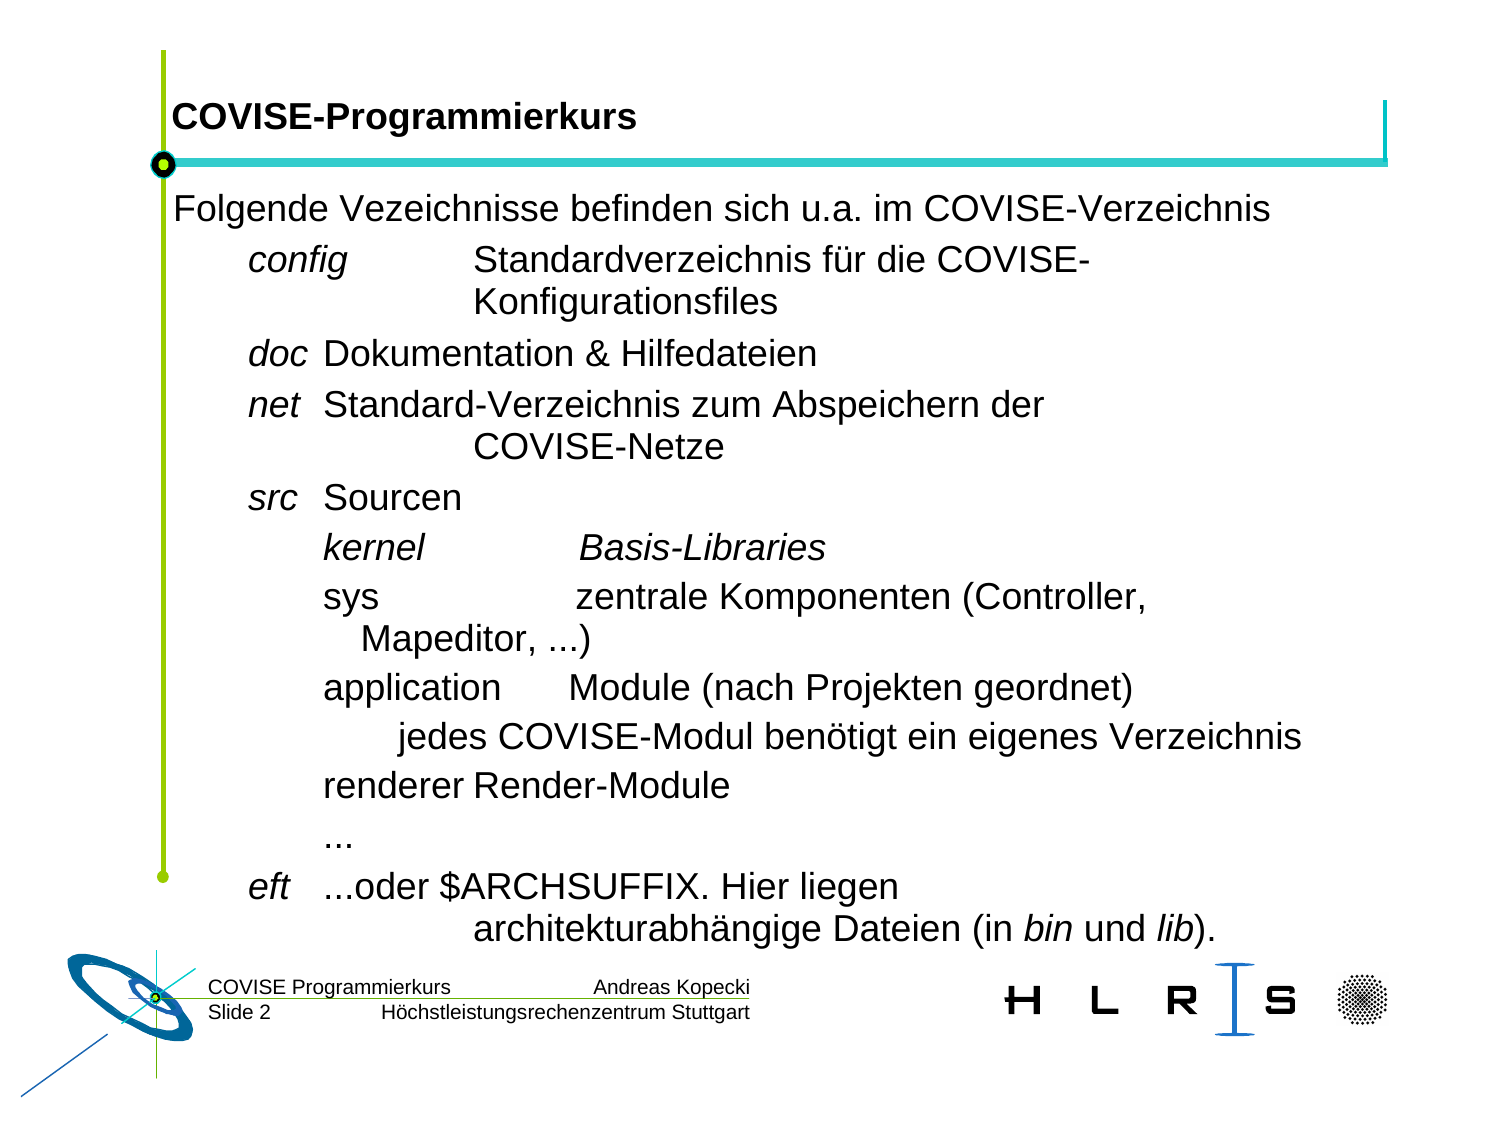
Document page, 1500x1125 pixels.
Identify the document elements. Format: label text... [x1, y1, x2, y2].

title COVISE-Programmierkurs [171, 83, 1386, 149]
list Folgende Vezeichnisse befinden sich u.a. im COVISE-Verzeichnis config Standardverzeichnis für die COVISE- Konfigurationsfiles doc Dokumentation & Hilfedateien net Standard-Verzeichnis zum Abspeichern der COVISE-Netze src Sourcen kernel Basis-Libraries sys zentrale Komponenten (Controller, Mapeditor, ...) application Module (nach Projekten geordnet) jedes COVISE-Modul benötigt ein eigenes Verzeichnis renderer Render-Module ... eft ...oder $ARCHSUFFIX. Hier liegen architekturabhängige Dateien (in bin und lib). [173, 187, 1388, 1015]
